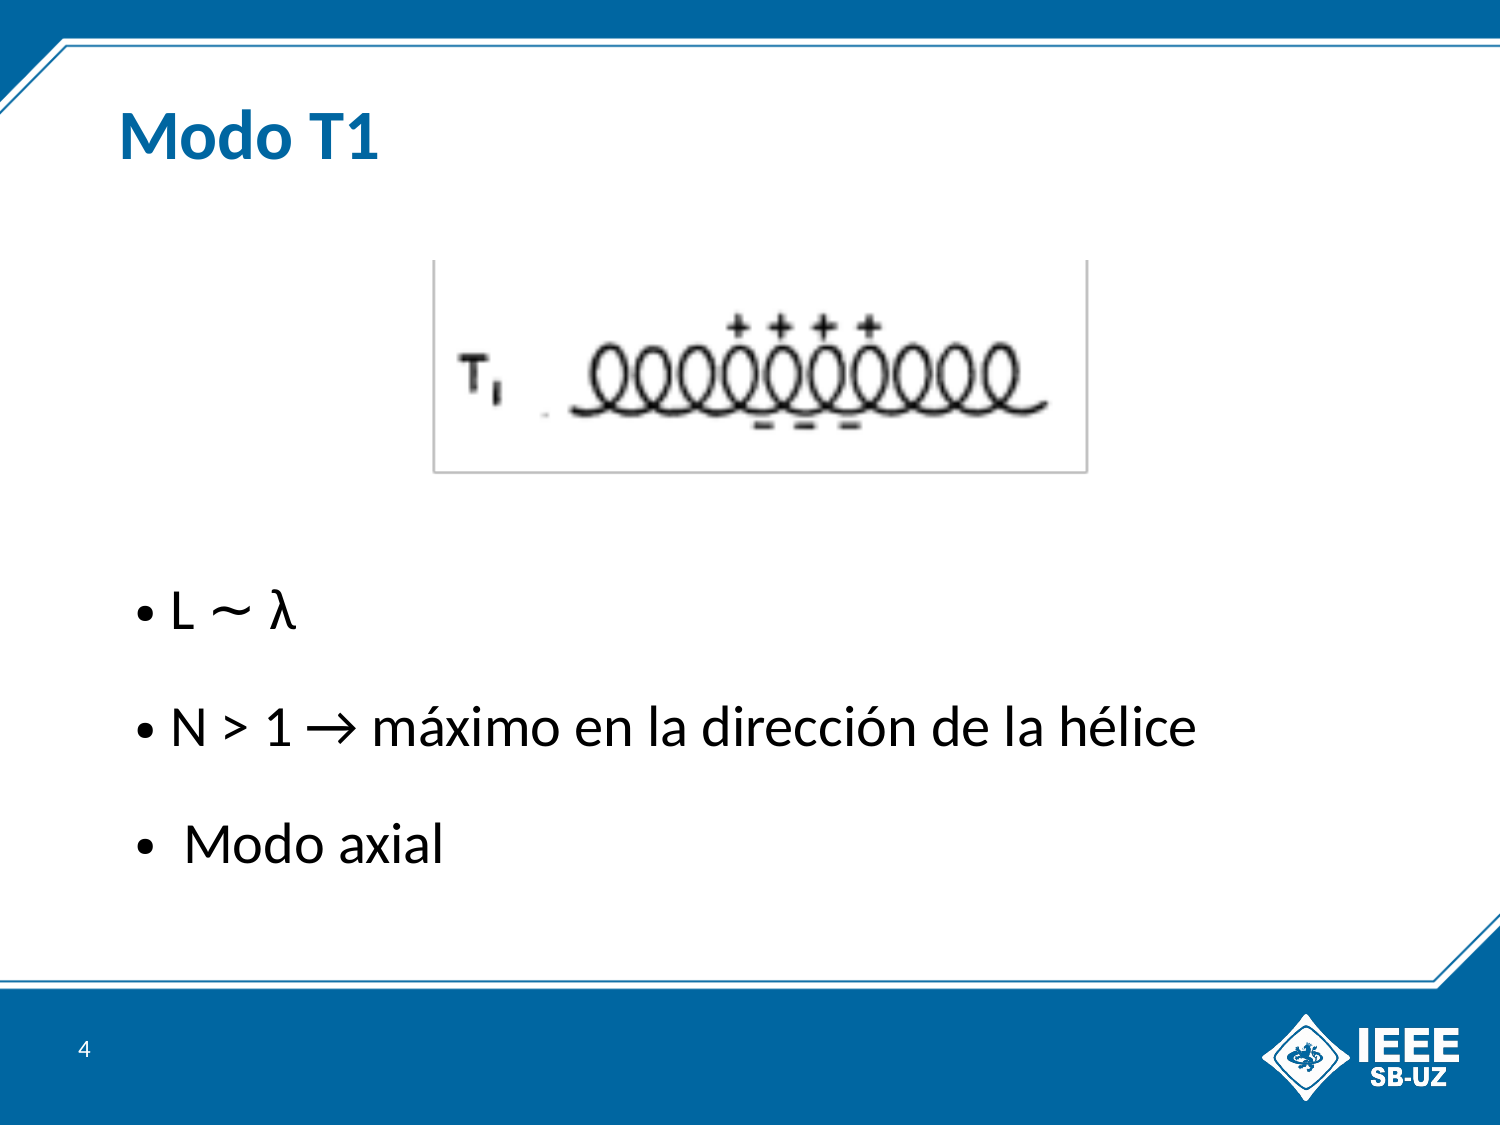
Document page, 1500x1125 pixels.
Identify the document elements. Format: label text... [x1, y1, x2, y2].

slide_number <number> [63, 1017, 143, 1078]
title Modo T1 [103, 91, 1397, 182]
picture [368, 260, 1132, 486]
picture [0, 913, 1500, 1125]
text_box L ∼ λ N > 1 → máximo en la dirección de la hélice Modo axial [120, 578, 1246, 944]
picture [0, 0, 1500, 115]
